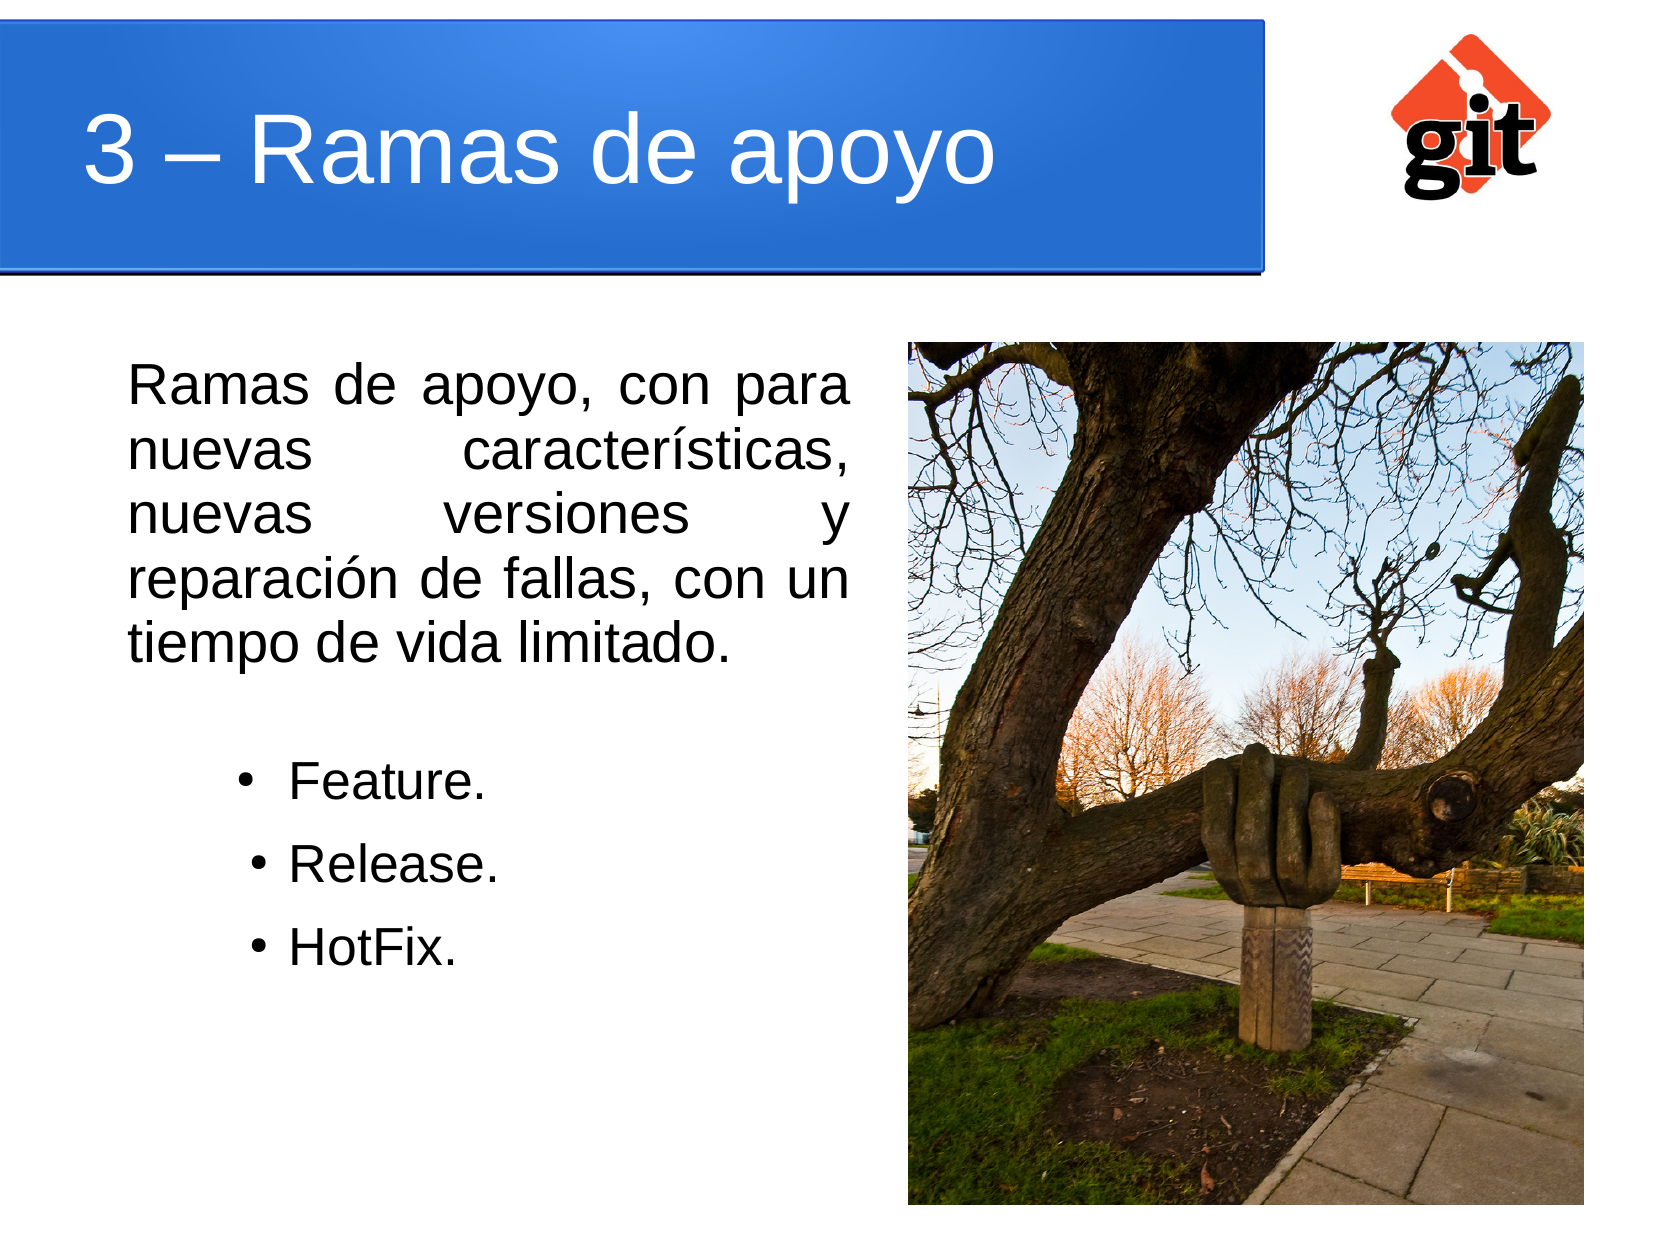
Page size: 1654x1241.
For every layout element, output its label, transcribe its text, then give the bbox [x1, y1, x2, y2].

list Feature. Release. HotFix. [236, 667, 851, 981]
picture [908, 342, 1584, 1205]
picture [1387, 34, 1554, 201]
title 3 – Ramas de apoyo [82, 47, 1235, 252]
list Ramas de apoyo, con para nuevas características, nuevas versiones y reparación de fallas, con un tiempo de vida limitado. [70, 352, 851, 680]
